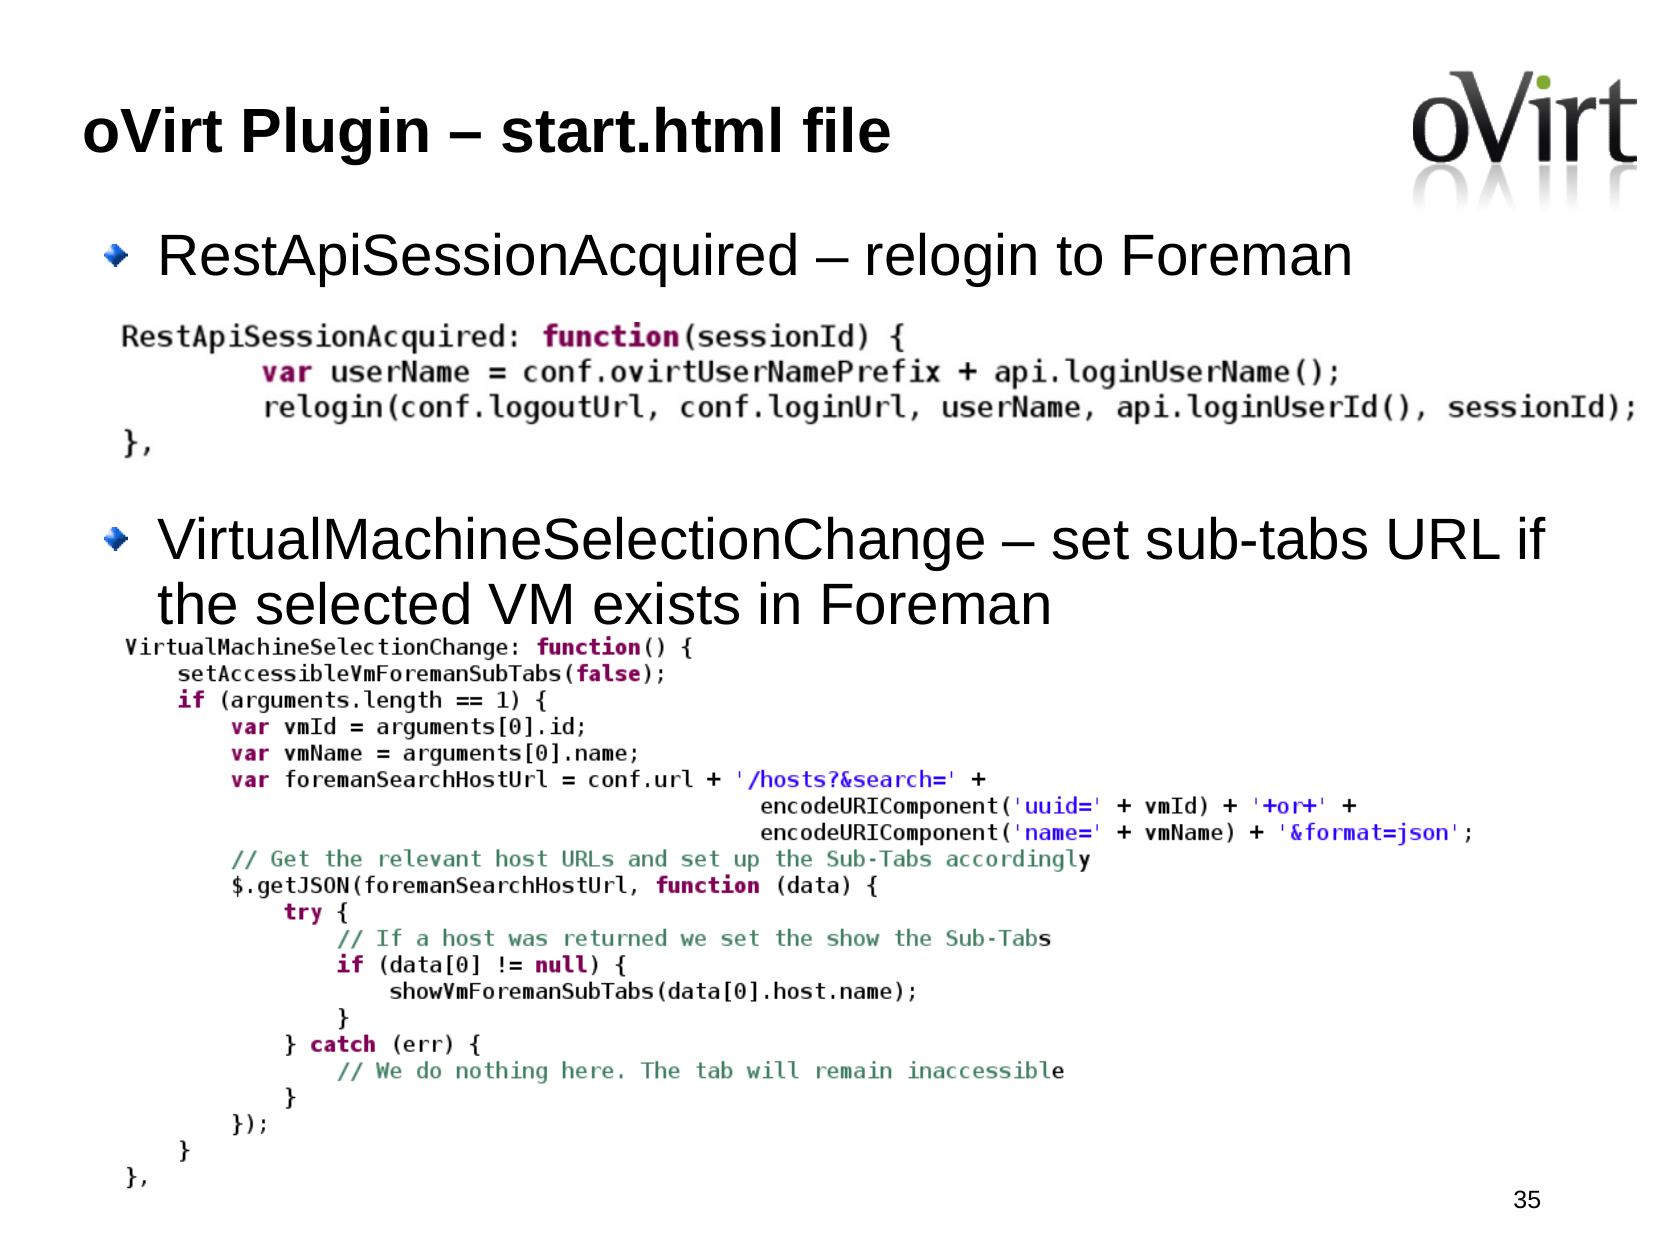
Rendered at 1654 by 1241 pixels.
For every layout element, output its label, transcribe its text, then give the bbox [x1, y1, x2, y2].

list RestApiSessionAcquired – relogin to Foreman VirtualMachineSelectionChange – set sub-tabs URL if the selected VM exists in Foreman [86, 222, 1576, 1017]
picture [118, 322, 1652, 463]
picture [122, 635, 1478, 1191]
picture [1413, 63, 1637, 212]
title oVirt Plugin – start.html file [82, 37, 1303, 226]
